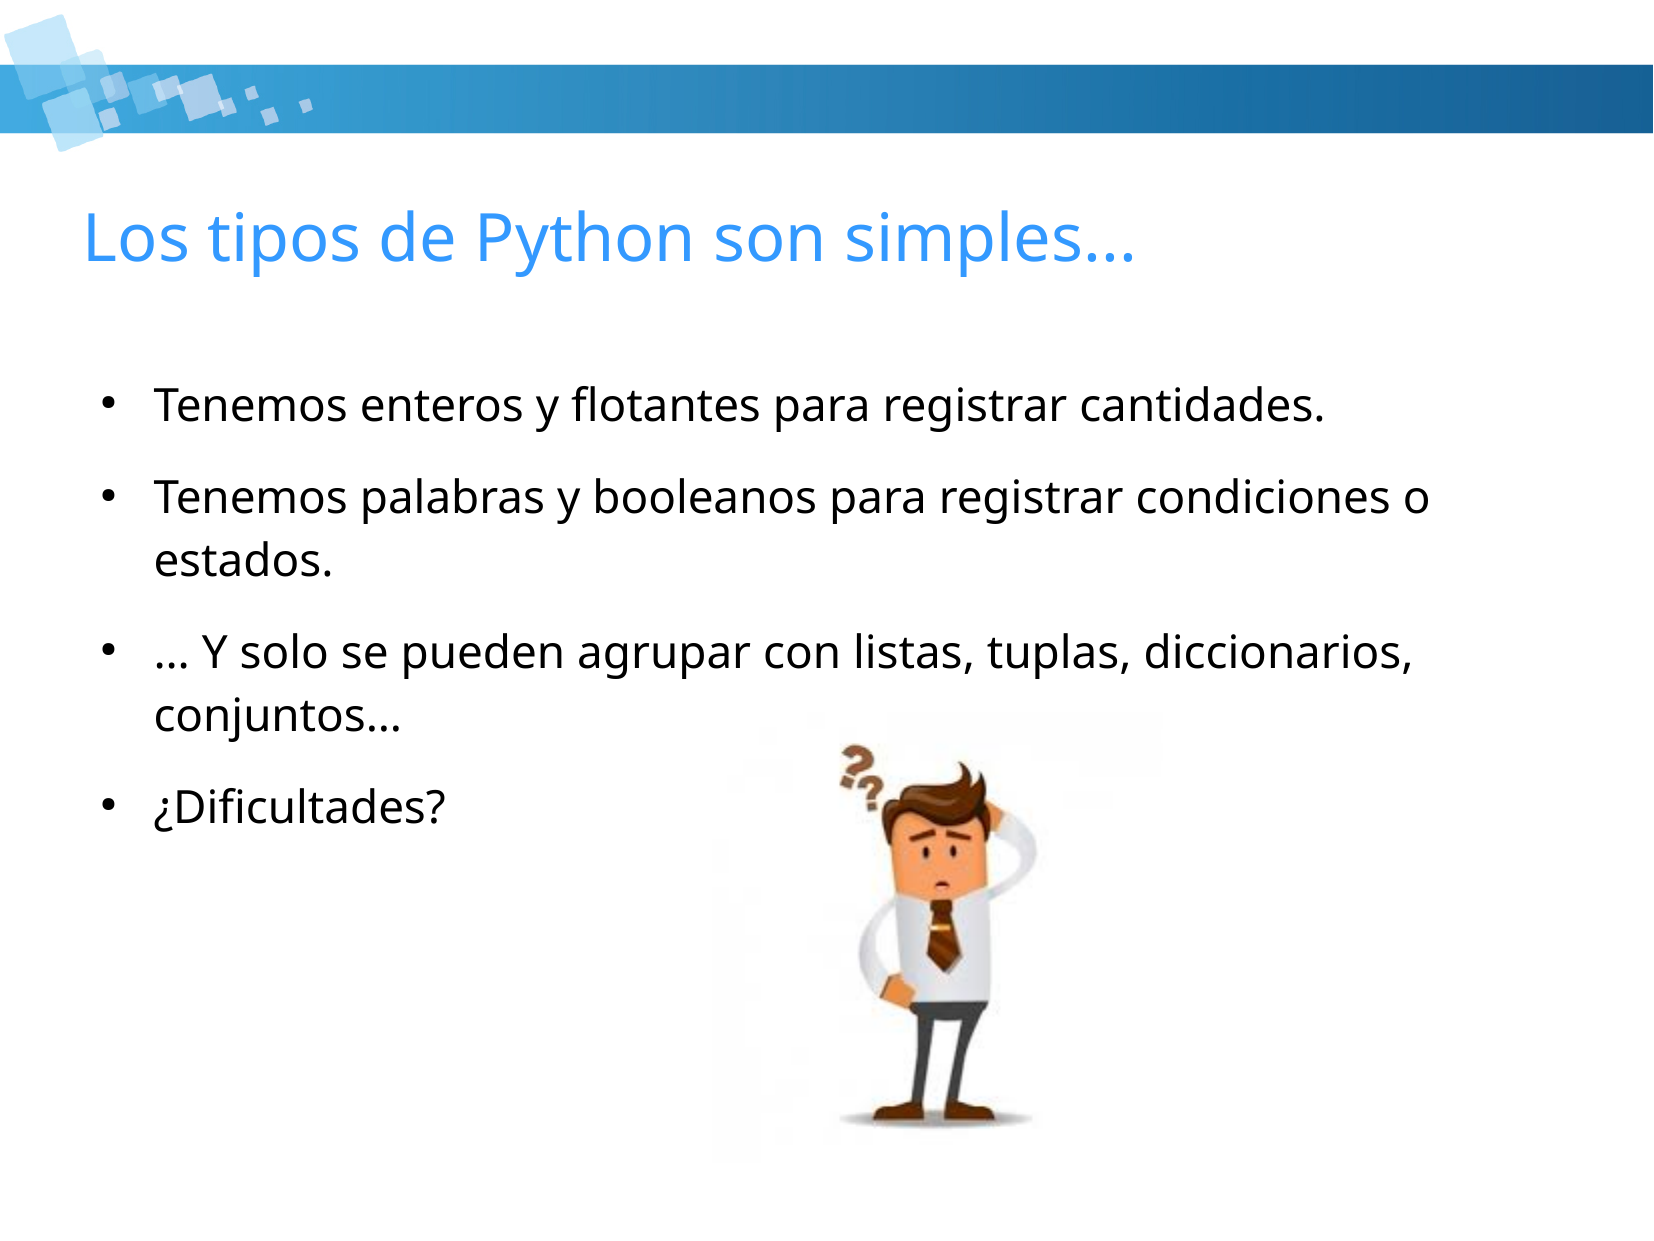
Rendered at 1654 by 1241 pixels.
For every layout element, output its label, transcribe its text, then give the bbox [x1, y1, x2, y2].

list Tenemos enteros y flotantes para registrar cantidades. Tenemos palabras y booleanos para registrar condiciones o estados. … Y solo se pueden agrupar con listas, tuplas, diccionarios, conjuntos… ¿Dificultades? [82, 372, 1571, 968]
title Los tipos de Python son simples... [82, 139, 1571, 332]
picture [0, 0, 1653, 1238]
